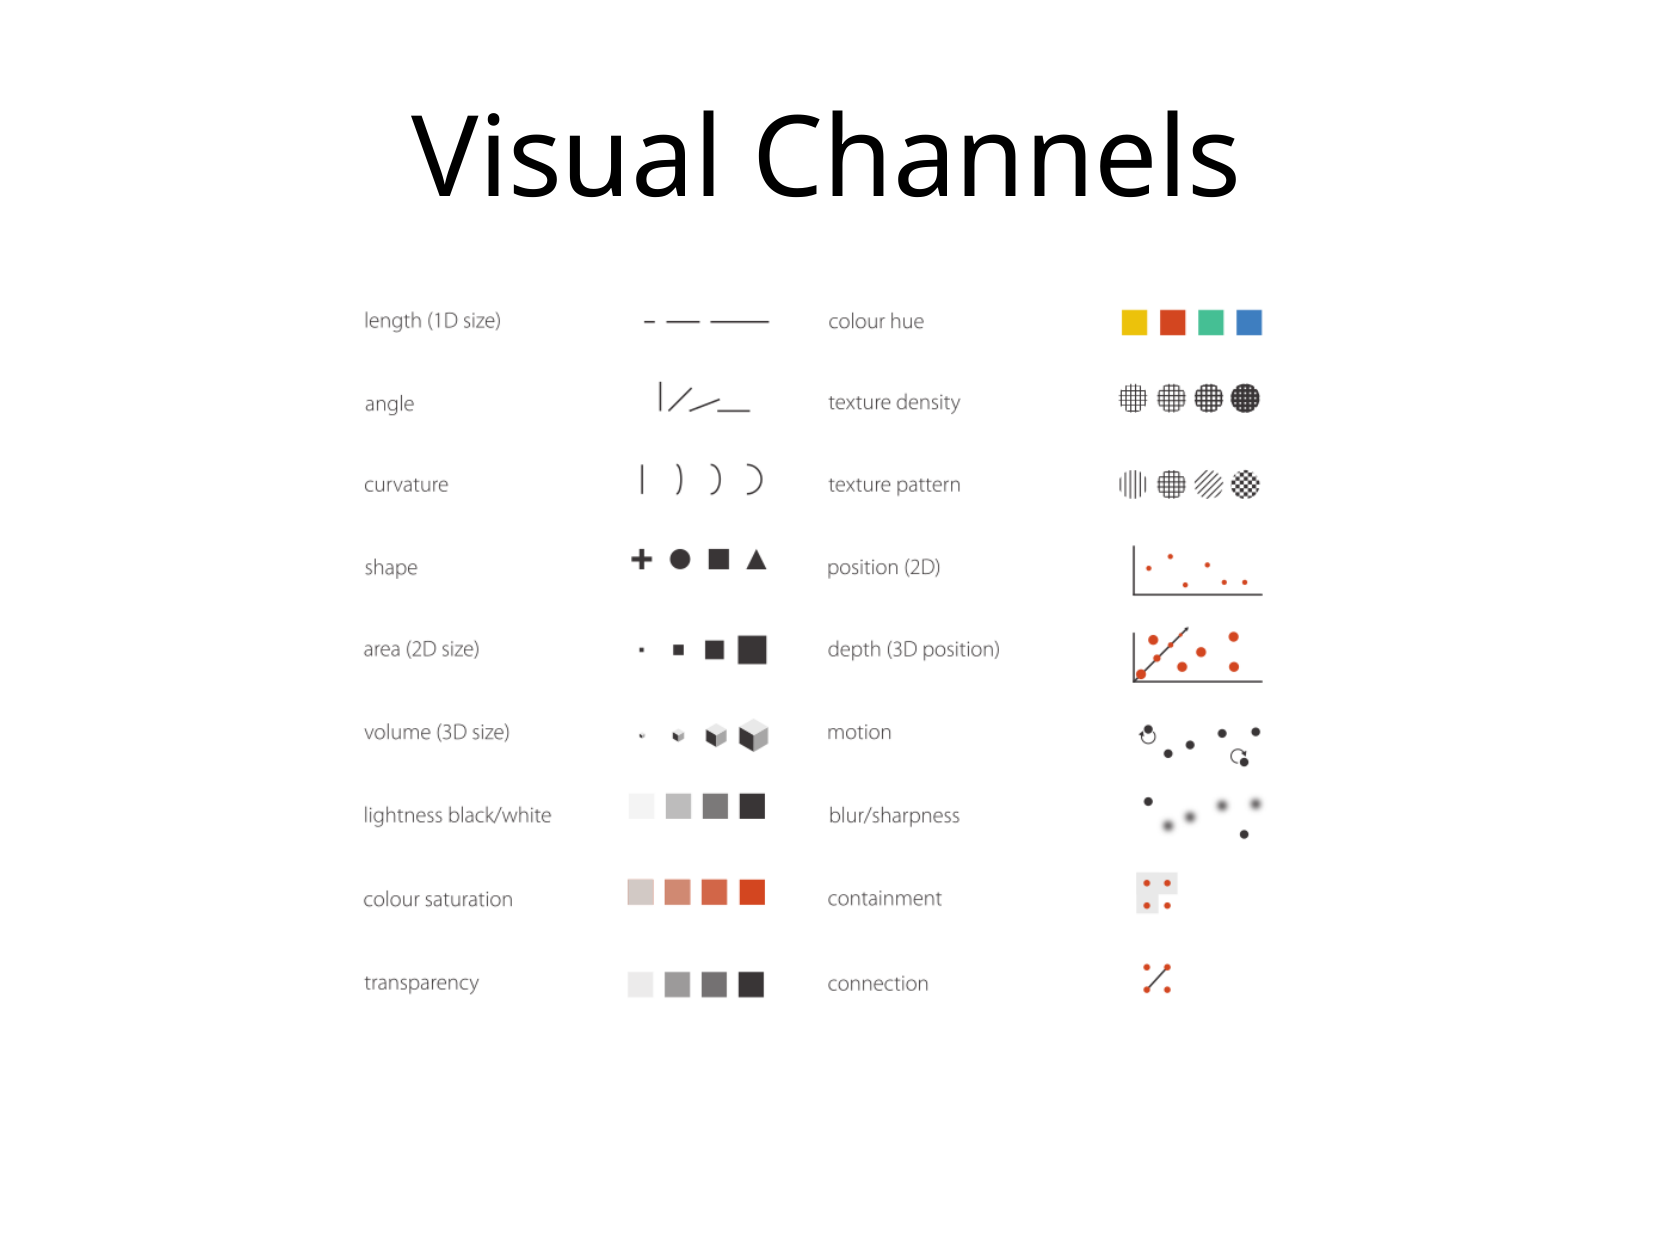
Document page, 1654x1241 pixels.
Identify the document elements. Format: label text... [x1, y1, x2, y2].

picture [352, 290, 1301, 1010]
title Visual Channels [82, 49, 1571, 257]
